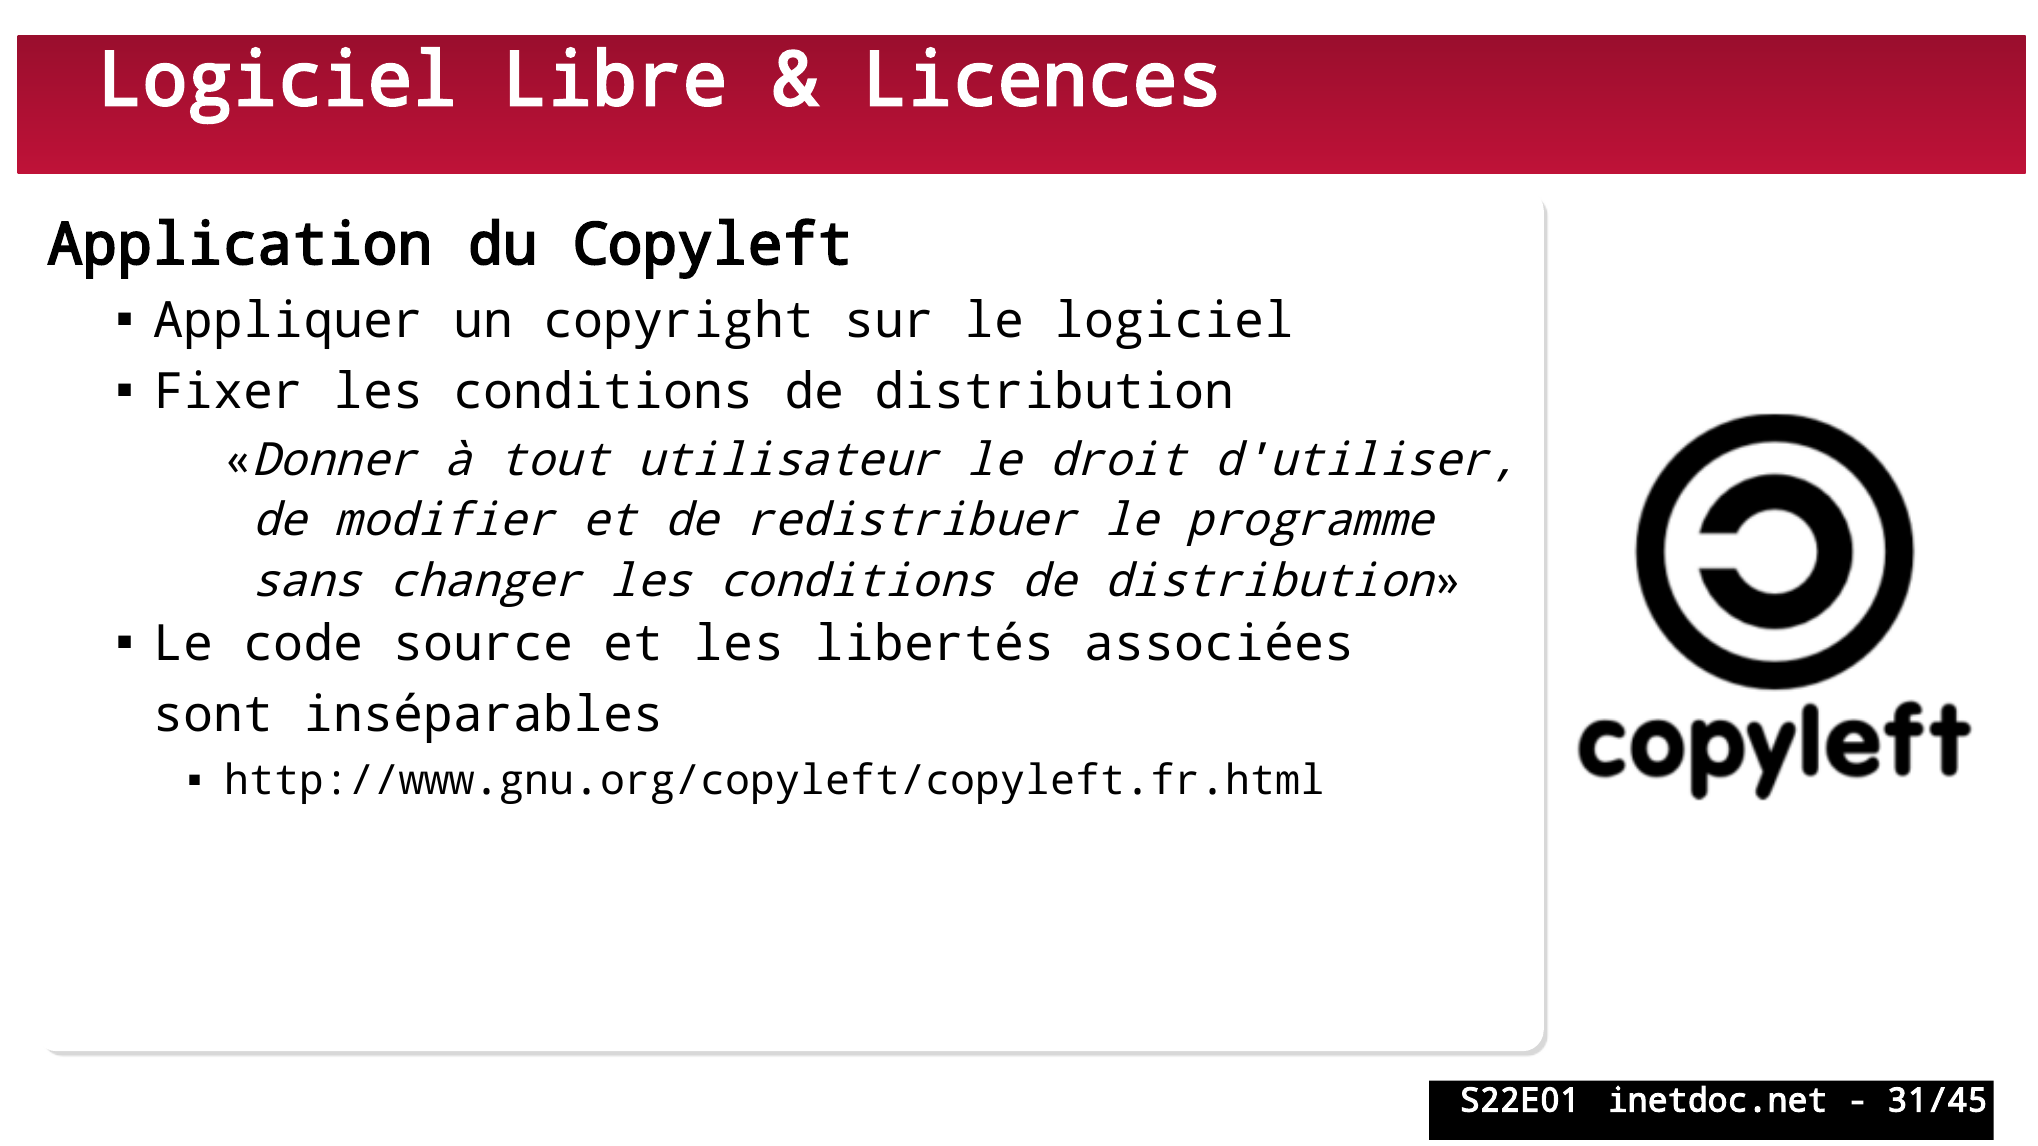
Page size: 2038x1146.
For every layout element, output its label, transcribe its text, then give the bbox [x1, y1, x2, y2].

text_box Application du Copyleft Appliquer un copyright sur le logiciel Fixer les conditions de distribution «Donner à tout utilisateur le droit d'utiliser, de modifier et de redistribuer le programme sans changer les conditions de distribution» Le code source et les libertés associées sont inséparables http://www.gnu.org/copyleft/copyleft.fr.html [35, 188, 1544, 1052]
picture [1564, 398, 1982, 815]
text_box S22E01 inetdoc.net - 45/45 [1429, 1080, 1994, 1140]
text_box Logiciel Libre & Licences [17, 35, 2026, 174]
